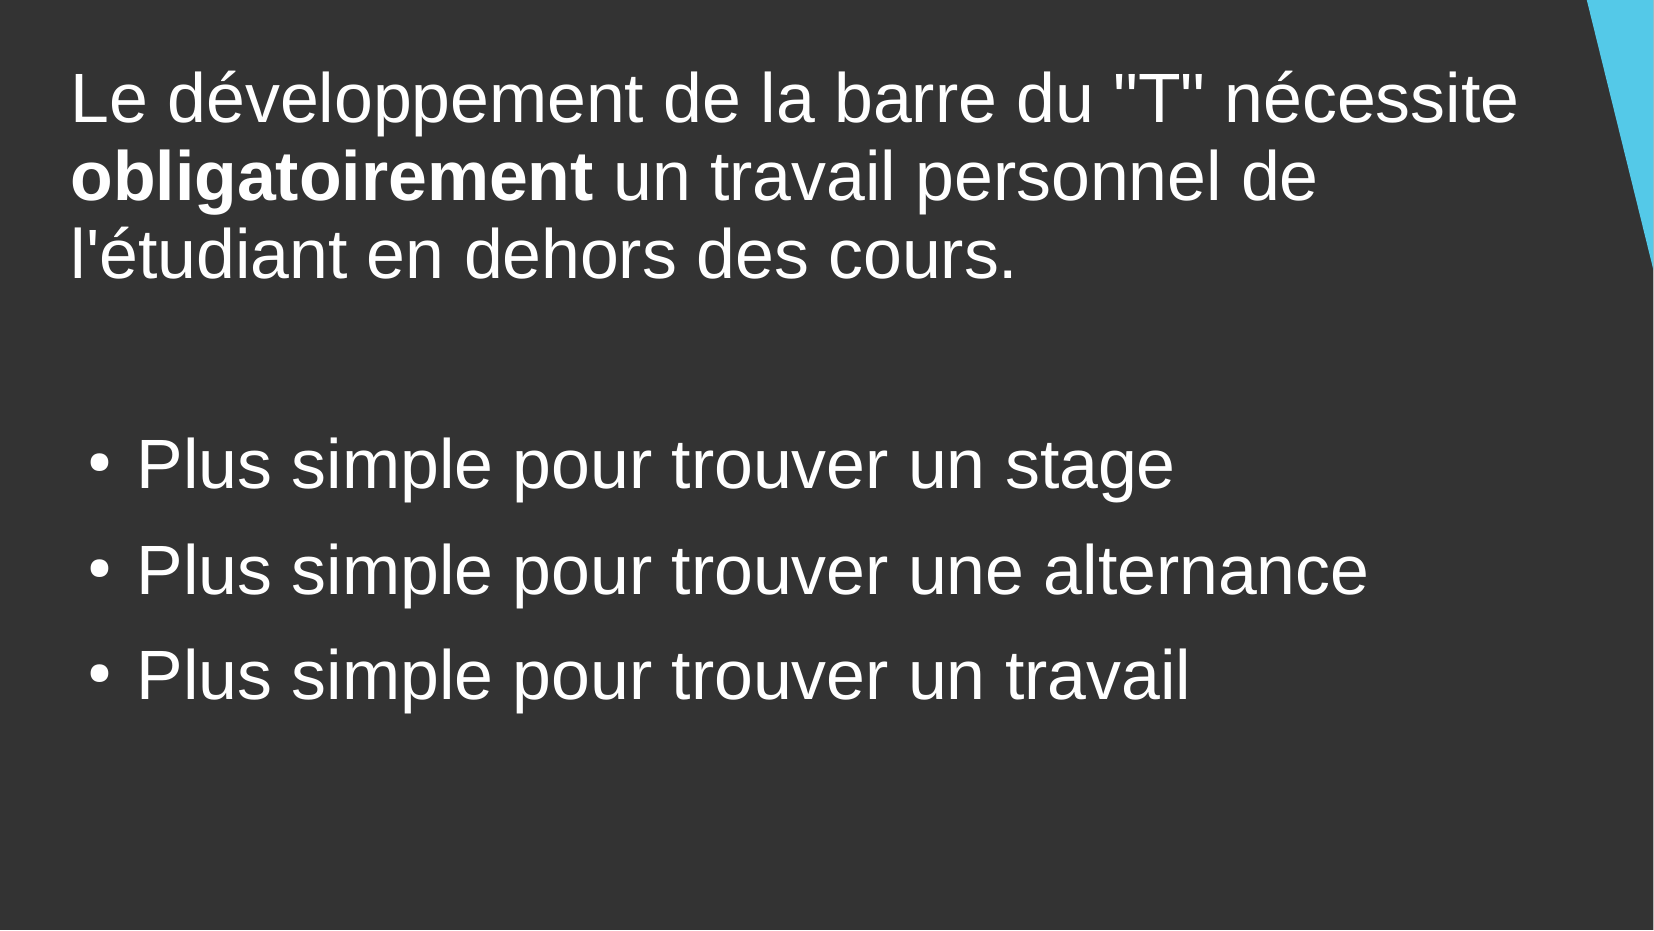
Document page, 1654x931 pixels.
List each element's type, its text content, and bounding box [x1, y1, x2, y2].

list Le développement de la barre du "T" nécessite obligatoirement un travail personnel de l'étudiant en dehors des cours. Plus simple pour trouver un stage Plus simple pour trouver une alternance Plus simple pour trouver un travail [70, 59, 1595, 721]
text_box [1586, 0, 1654, 273]
